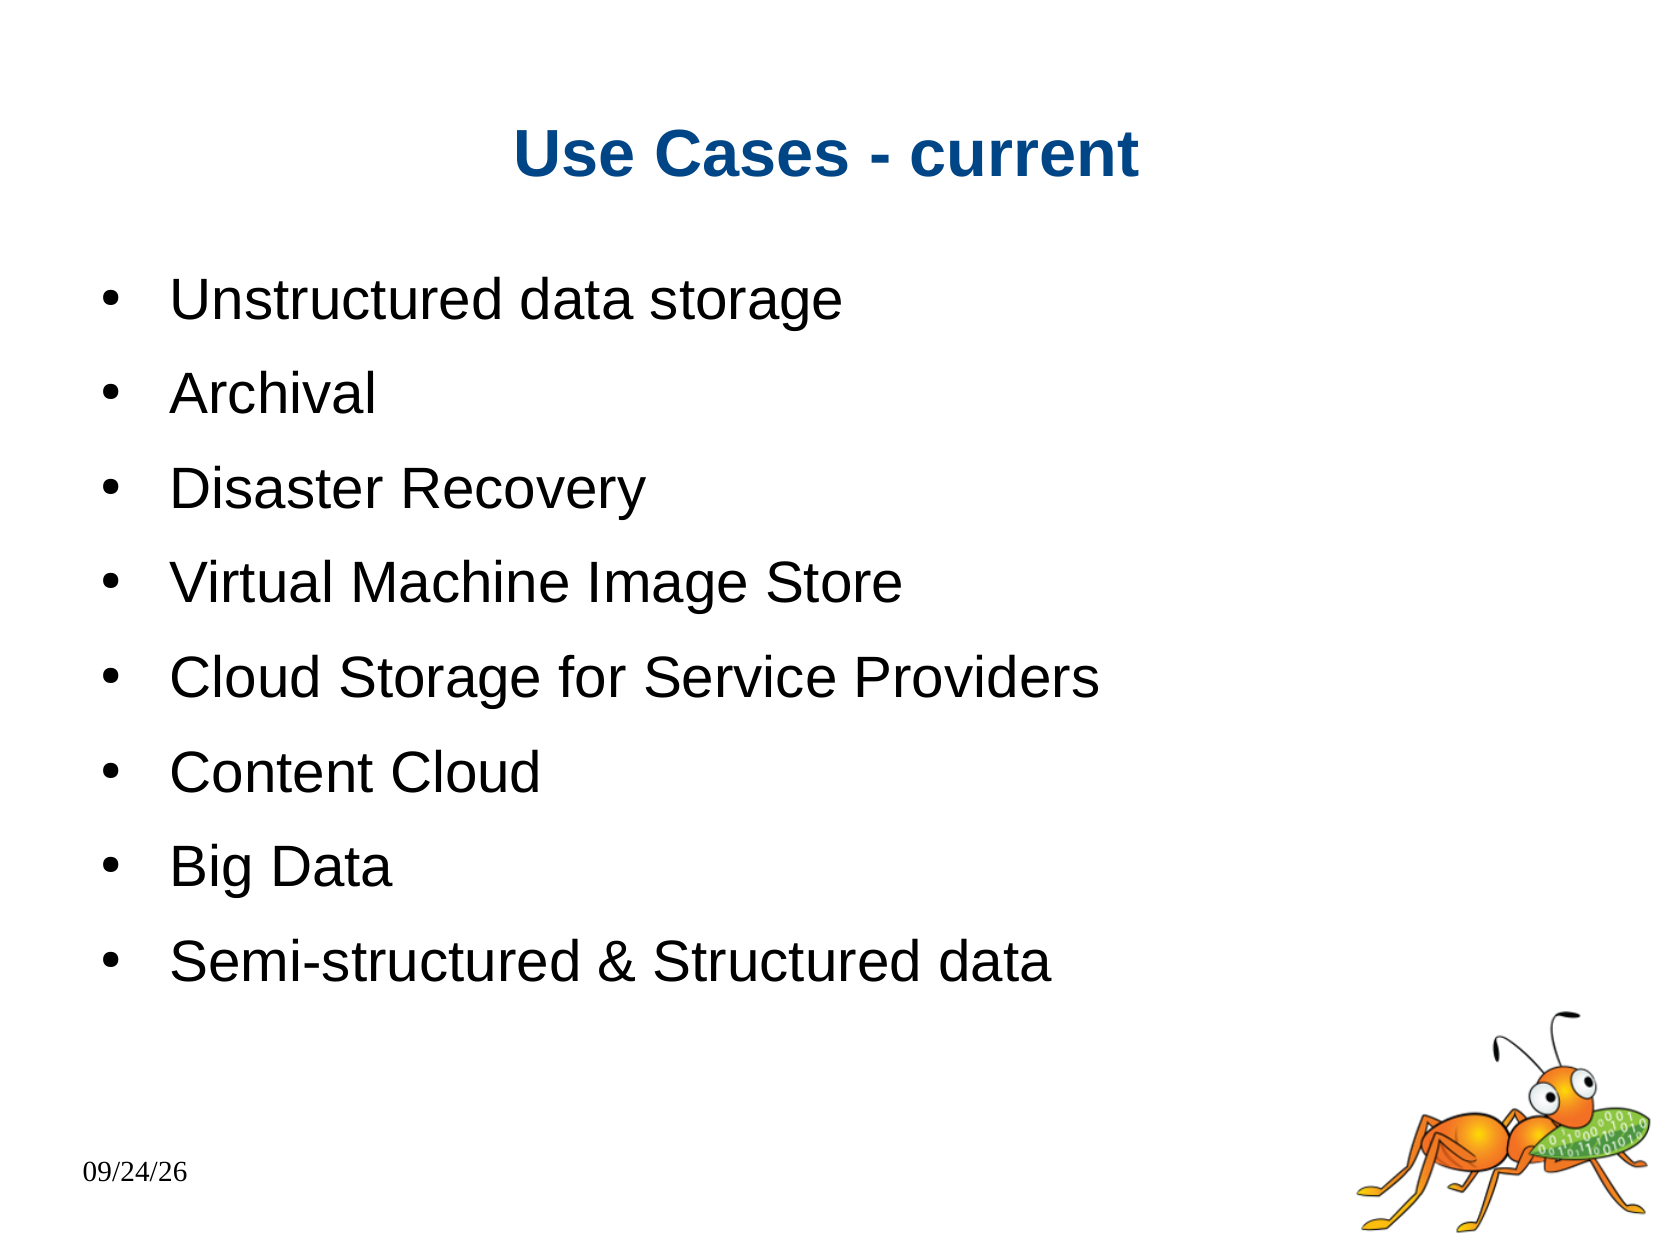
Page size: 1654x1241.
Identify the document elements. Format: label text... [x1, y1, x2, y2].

list Unstructured data storage Archival Disaster Recovery Virtual Machine Image Store Cloud Storage for Service Providers Content Cloud Big Data Semi-structured & Structured data [82, 266, 1571, 986]
picture [1353, 1009, 1654, 1235]
title Use Cases - current [82, 49, 1571, 257]
